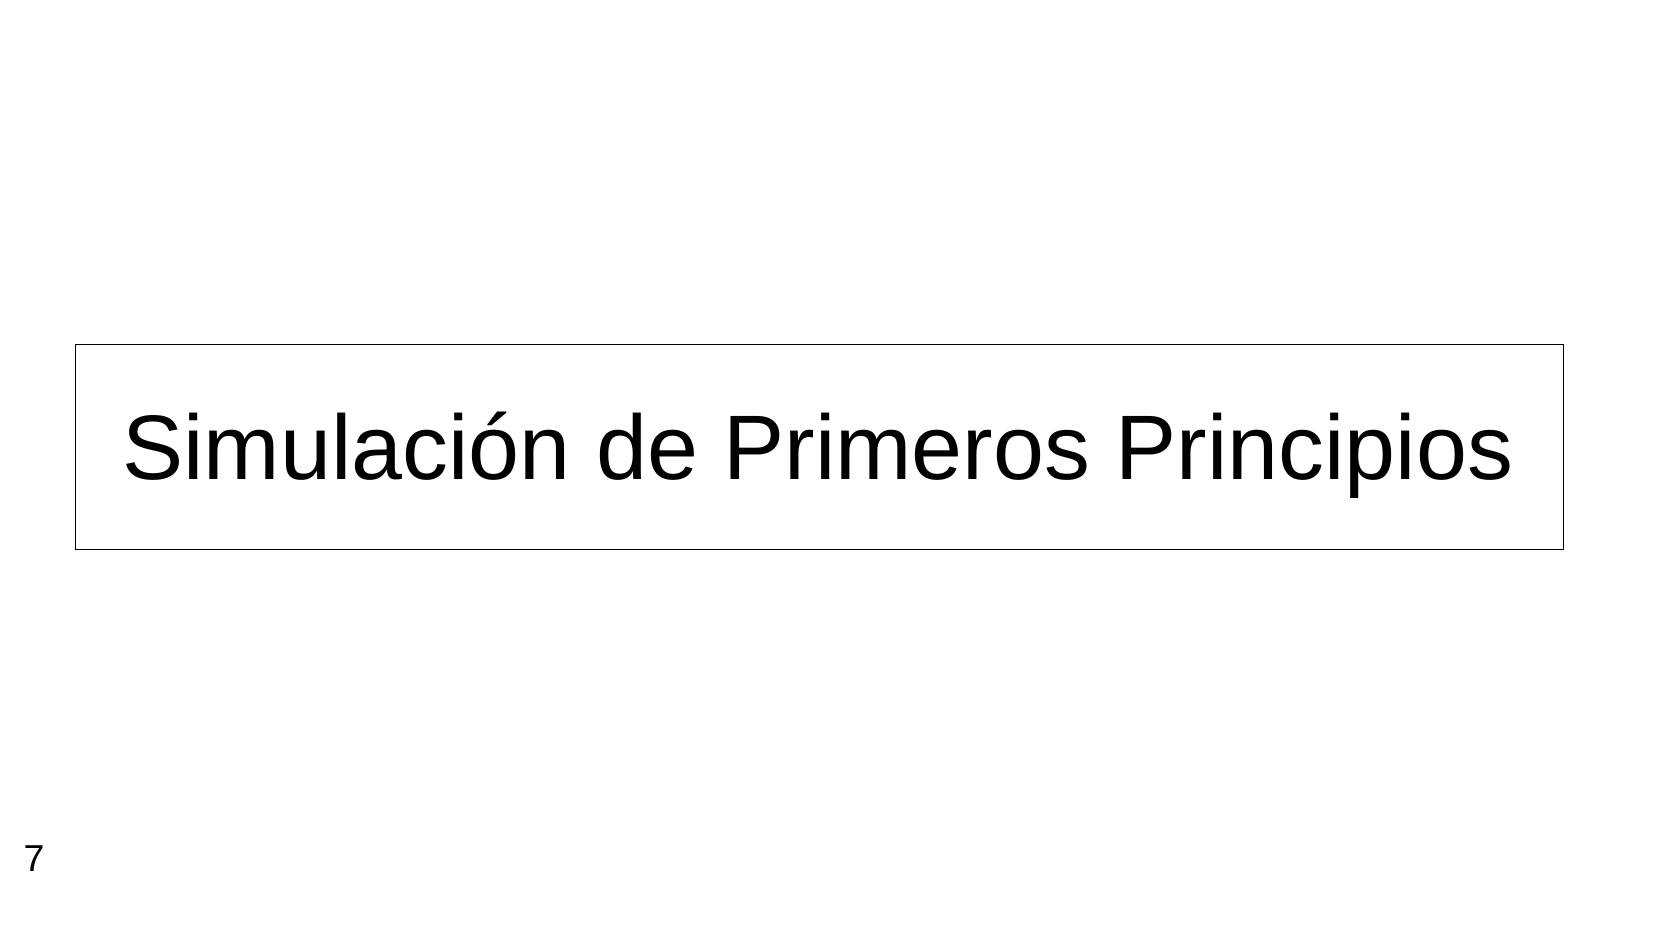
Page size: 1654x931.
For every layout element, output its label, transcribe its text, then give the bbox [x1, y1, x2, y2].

text_box <number> [8, 829, 638, 901]
title Simulación de Primeros Principios [75, 344, 1564, 550]
